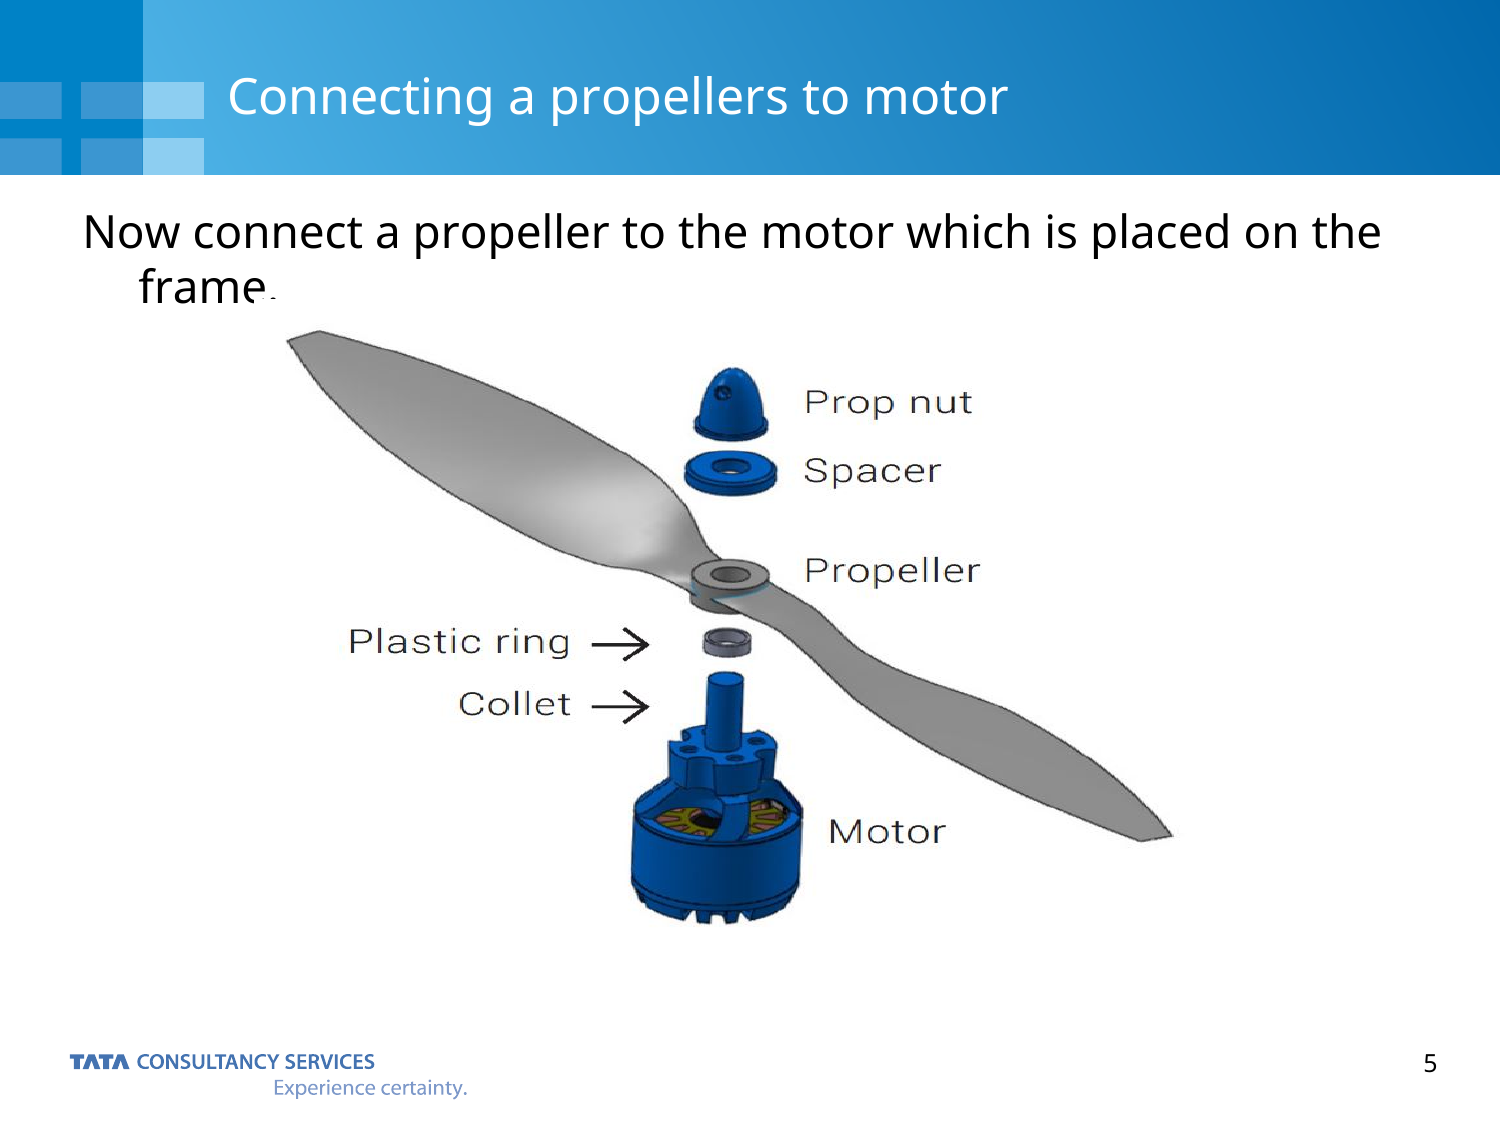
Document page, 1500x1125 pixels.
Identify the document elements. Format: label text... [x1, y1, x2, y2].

text_box Connecting a propellers to motor [212, 54, 1450, 135]
picture [254, 299, 1230, 960]
text_box Now connect a propeller to the motor which is placed on the frame. [67, 195, 1450, 938]
